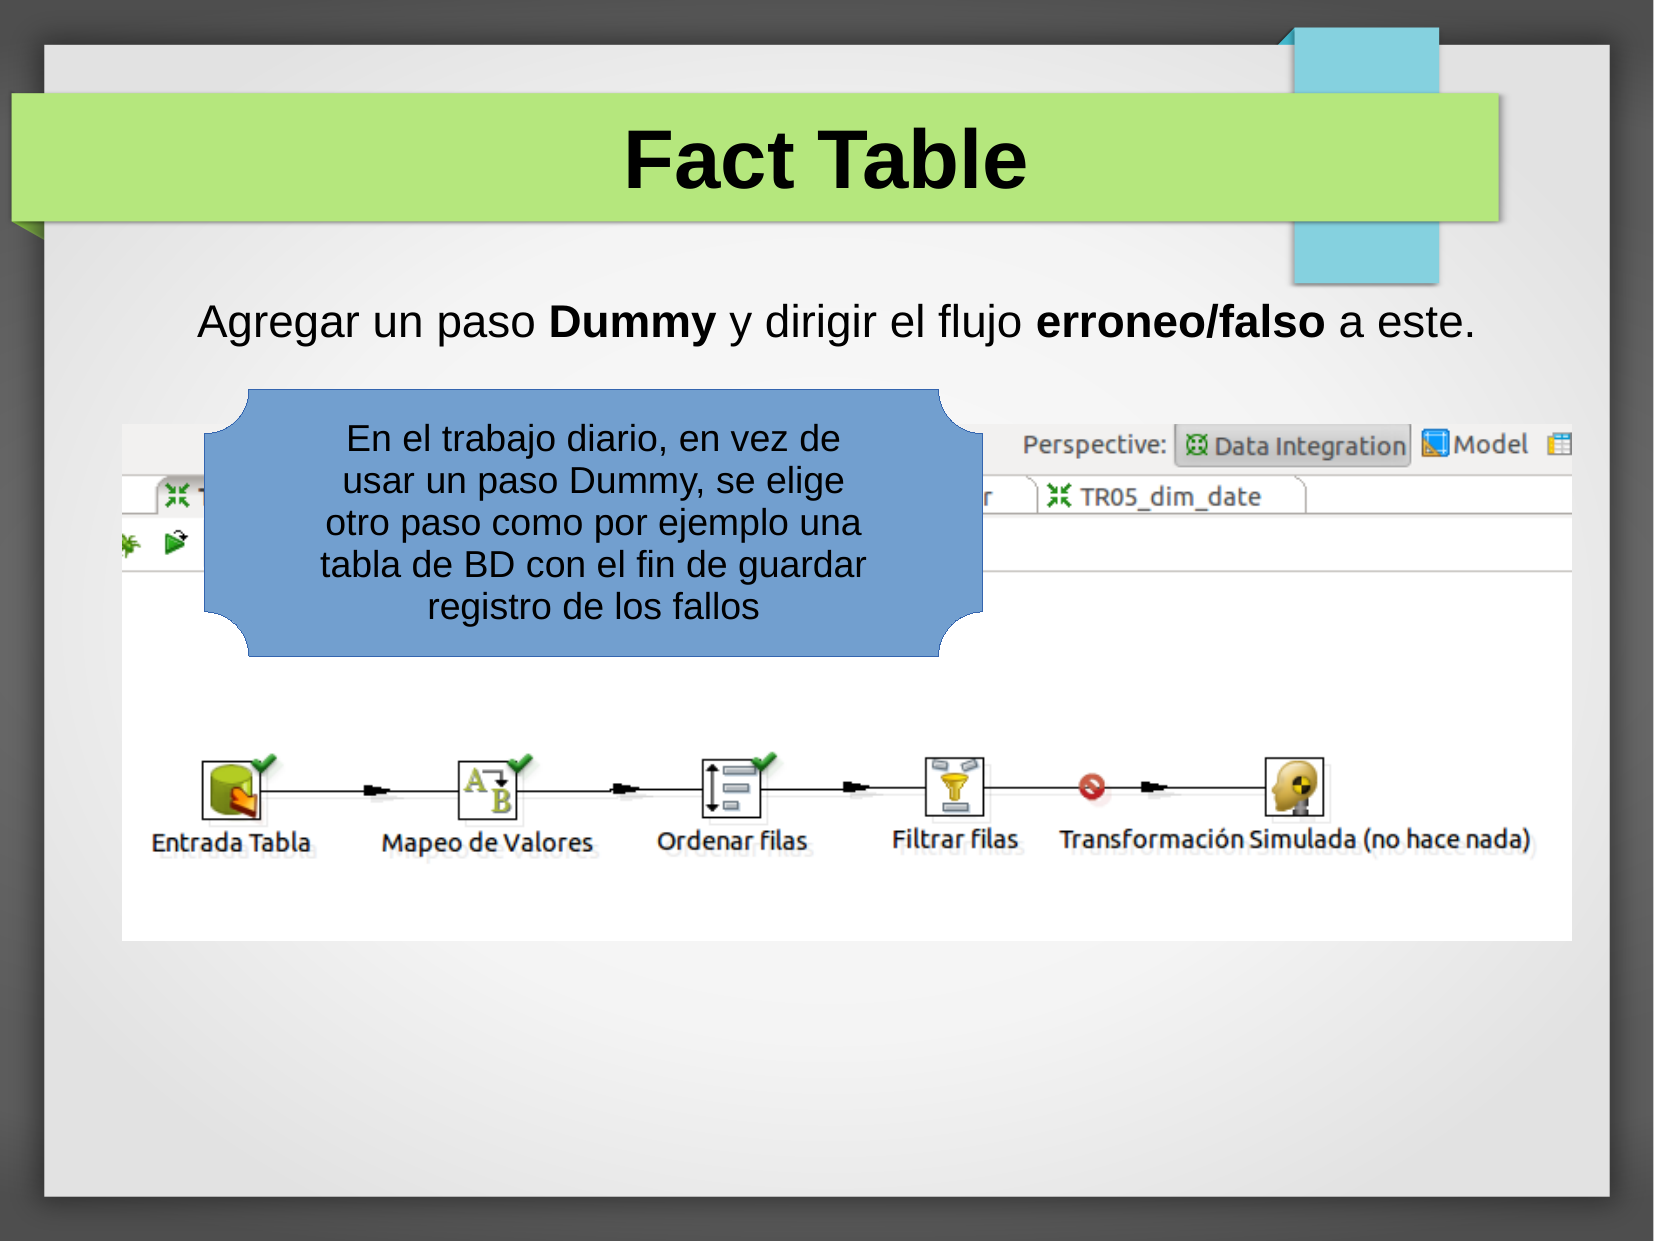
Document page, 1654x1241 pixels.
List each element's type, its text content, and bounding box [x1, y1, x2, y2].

picture [0, 0, 1654, 1241]
text_box En el trabajo diario, en vez de usar un paso Dummy, se elige otro paso como por ejemplo una tabla de BD con el fin de guardar registro de los fallos [204, 389, 983, 657]
text_box Agregar un paso Dummy y dirigir el flujo erroneo/falso a este. [182, 288, 1492, 355]
title Fact Table [70, 106, 1583, 213]
